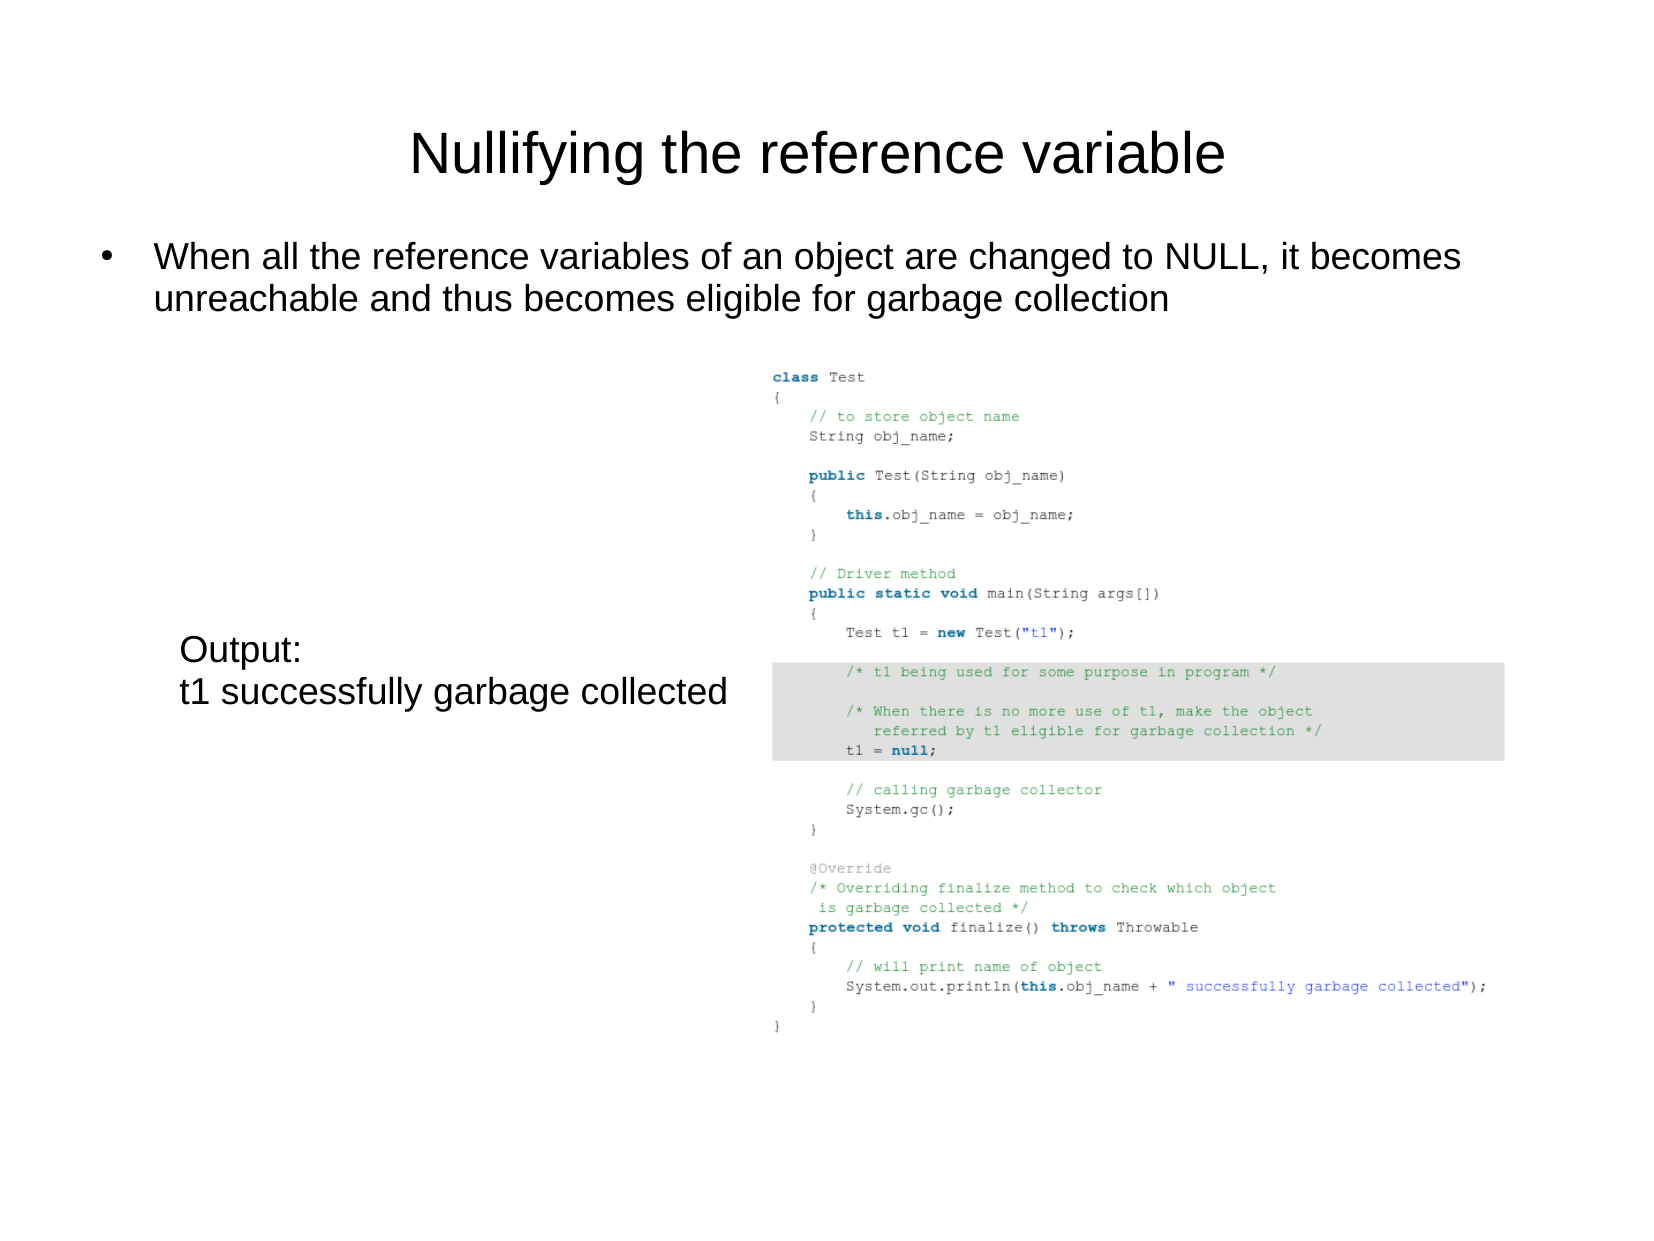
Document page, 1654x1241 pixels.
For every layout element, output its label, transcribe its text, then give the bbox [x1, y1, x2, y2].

text_box Output: t1 successfully garbage collected [164, 620, 770, 803]
picture [770, 369, 1507, 1037]
title Nullifying the reference variable [82, 49, 1571, 235]
list When all the reference variables of an object are changed to NULL, it becomes unreachable and thus becomes eligible for garbage collection [82, 235, 1622, 1197]
